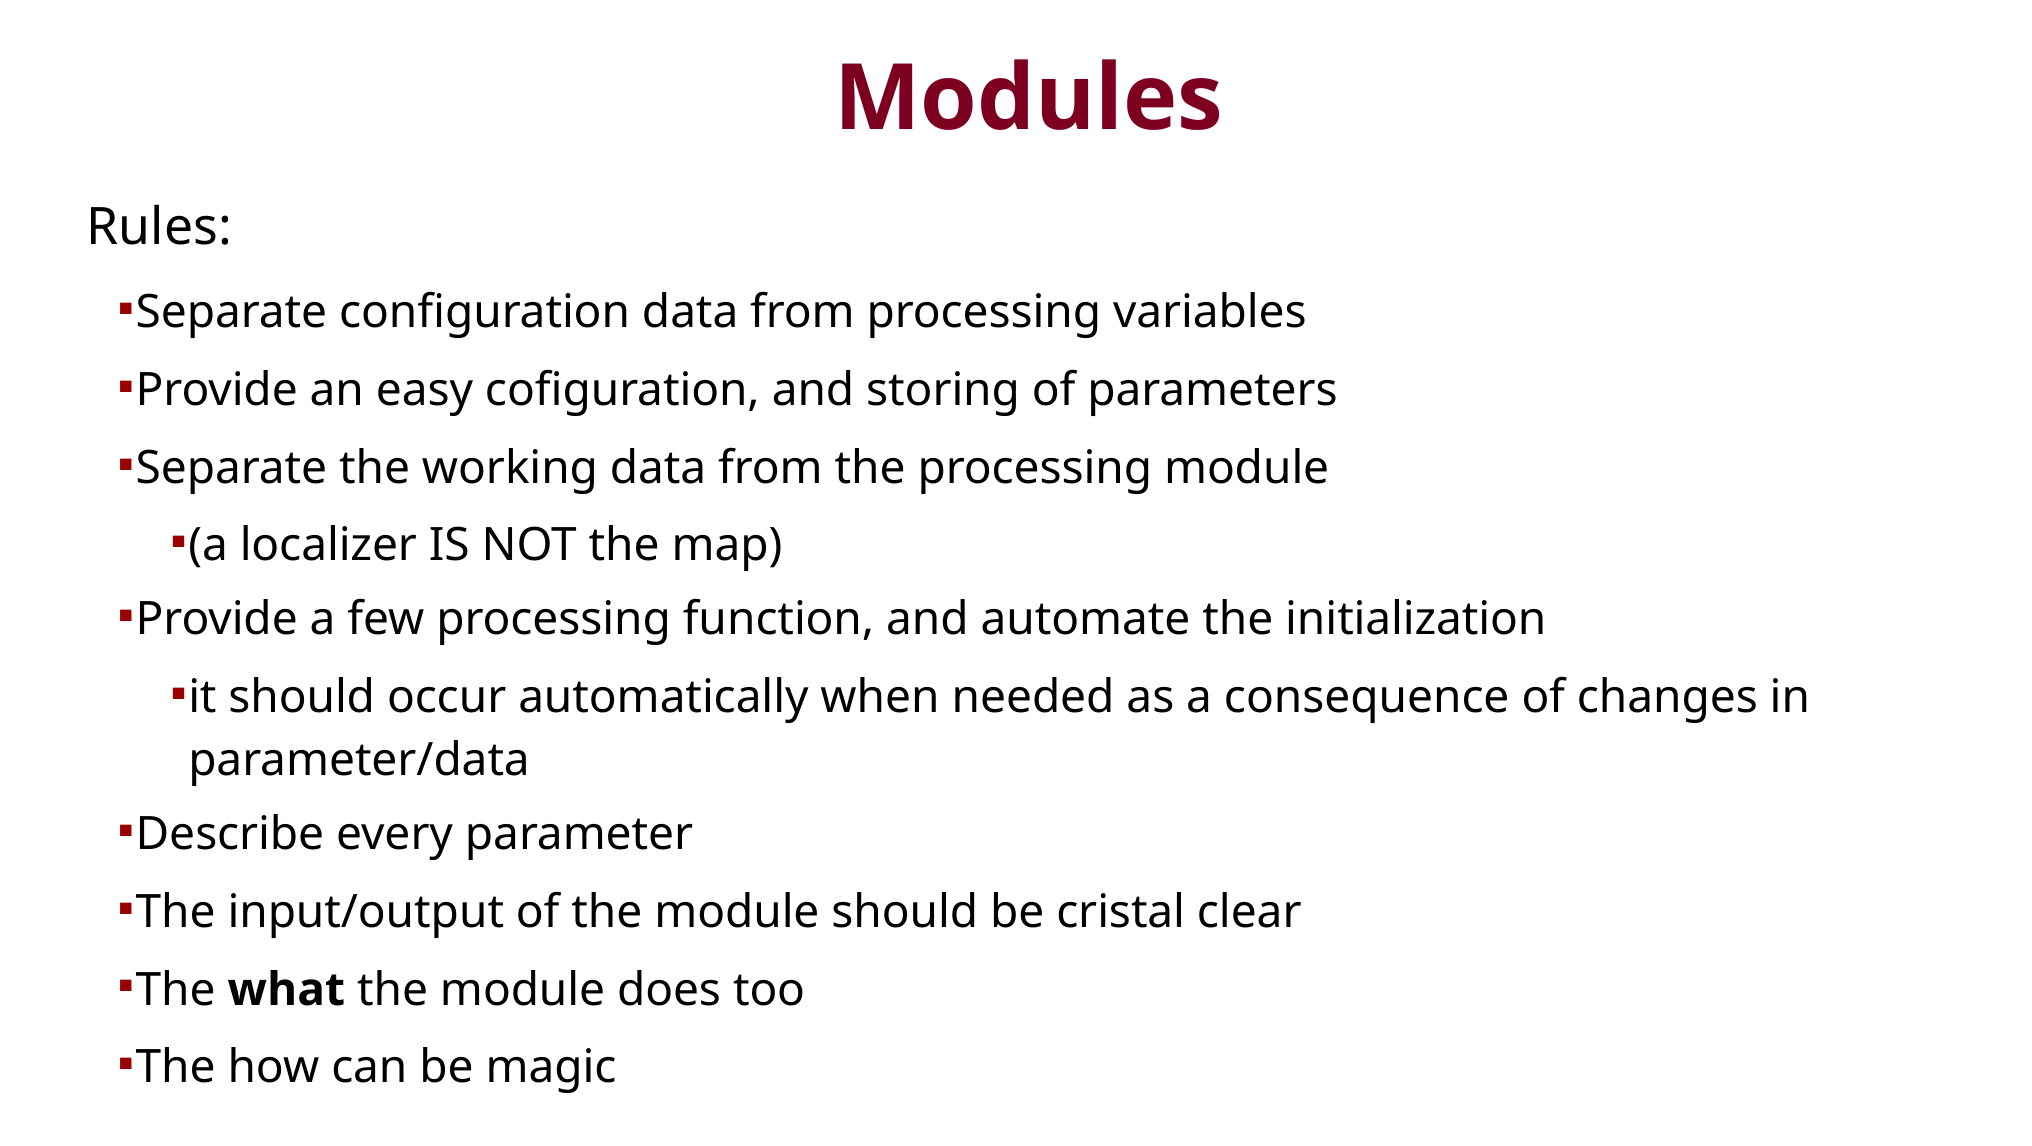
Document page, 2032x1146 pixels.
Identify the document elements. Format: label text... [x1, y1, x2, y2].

title Modules [37, 10, 2020, 178]
list Rules: Separate configuration data from processing variables Provide an easy cofiguration, and storing of parameters Separate the working data from the processing module (a localizer IS NOT the map) Provide a few processing function, and automate the initialization it should occur automatically when needed as a consequence of changes in parameter/data Describe every parameter The input/output of the module should be cristal clear The what the module does too The how can be magic [59, 188, 2020, 1111]
